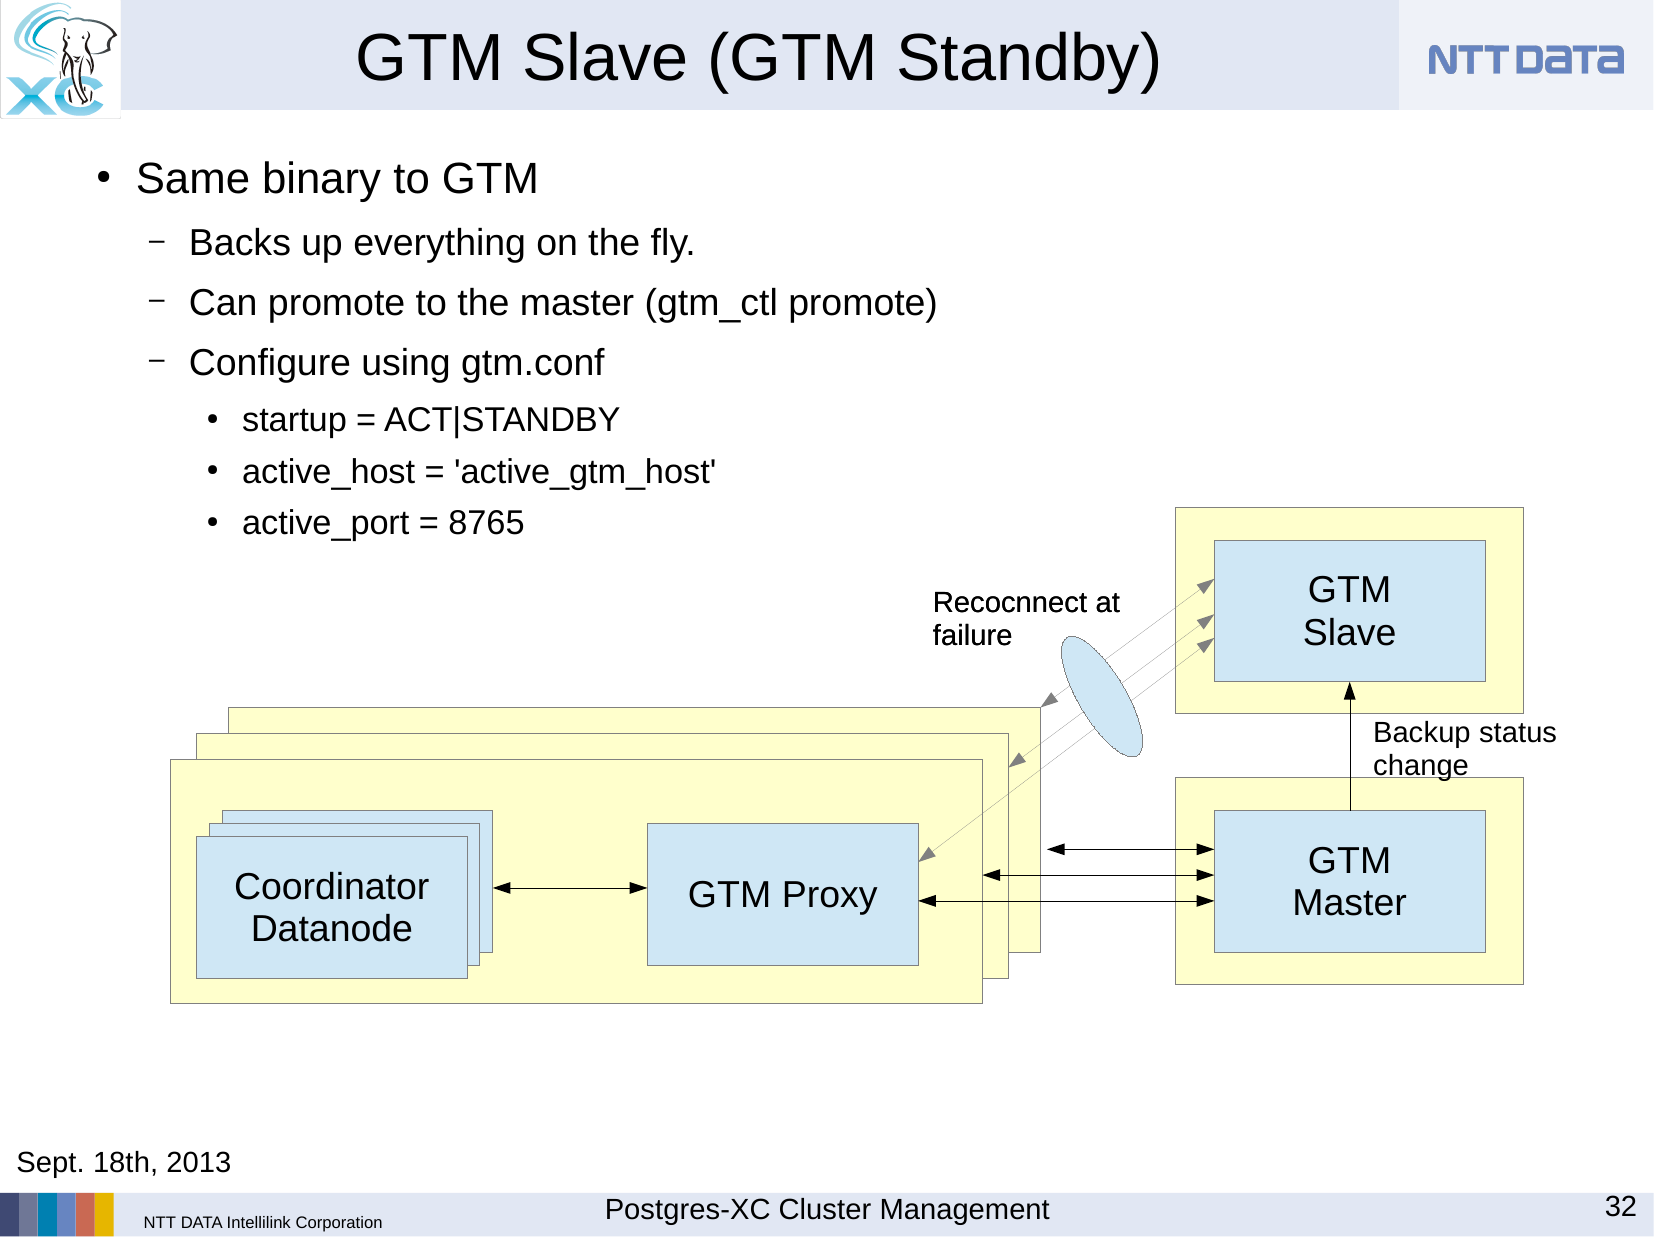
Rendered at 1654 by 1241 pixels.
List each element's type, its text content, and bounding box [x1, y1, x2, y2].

title GTM Slave (GTM Standby) [120, 3, 1399, 110]
text_box Coordinator Datanode [196, 836, 468, 979]
text_box Backup status change [1358, 708, 1595, 790]
text_box [919, 771, 1041, 901]
text_box GTM Proxy [647, 823, 919, 966]
list Same binary to GTM Backs up everything on the fly. Can promote to the master (gtm_ctl promote) Configure using gtm.conf startup = ACT|STANDBY active_host = 'active_gtm_host' active_port = 8765 [82, 153, 1571, 544]
text_box Recocnnect at failure [918, 578, 1155, 660]
picture [0, 0, 121, 119]
text_box GTM Master [1214, 810, 1486, 953]
text_box [1175, 617, 1214, 666]
text_box [1175, 640, 1350, 714]
picture [1429, 45, 1624, 74]
text_box [1351, 544, 1524, 714]
text_box [1175, 850, 1214, 875]
text_box [1175, 777, 1350, 849]
text_box [170, 707, 1041, 1004]
text_box GTM Slave [1214, 540, 1486, 682]
text_box [1175, 876, 1214, 901]
text_box [1175, 777, 1524, 985]
text_box [1175, 544, 1214, 607]
text_box [1175, 581, 1214, 642]
text_box [1062, 660, 1143, 757]
